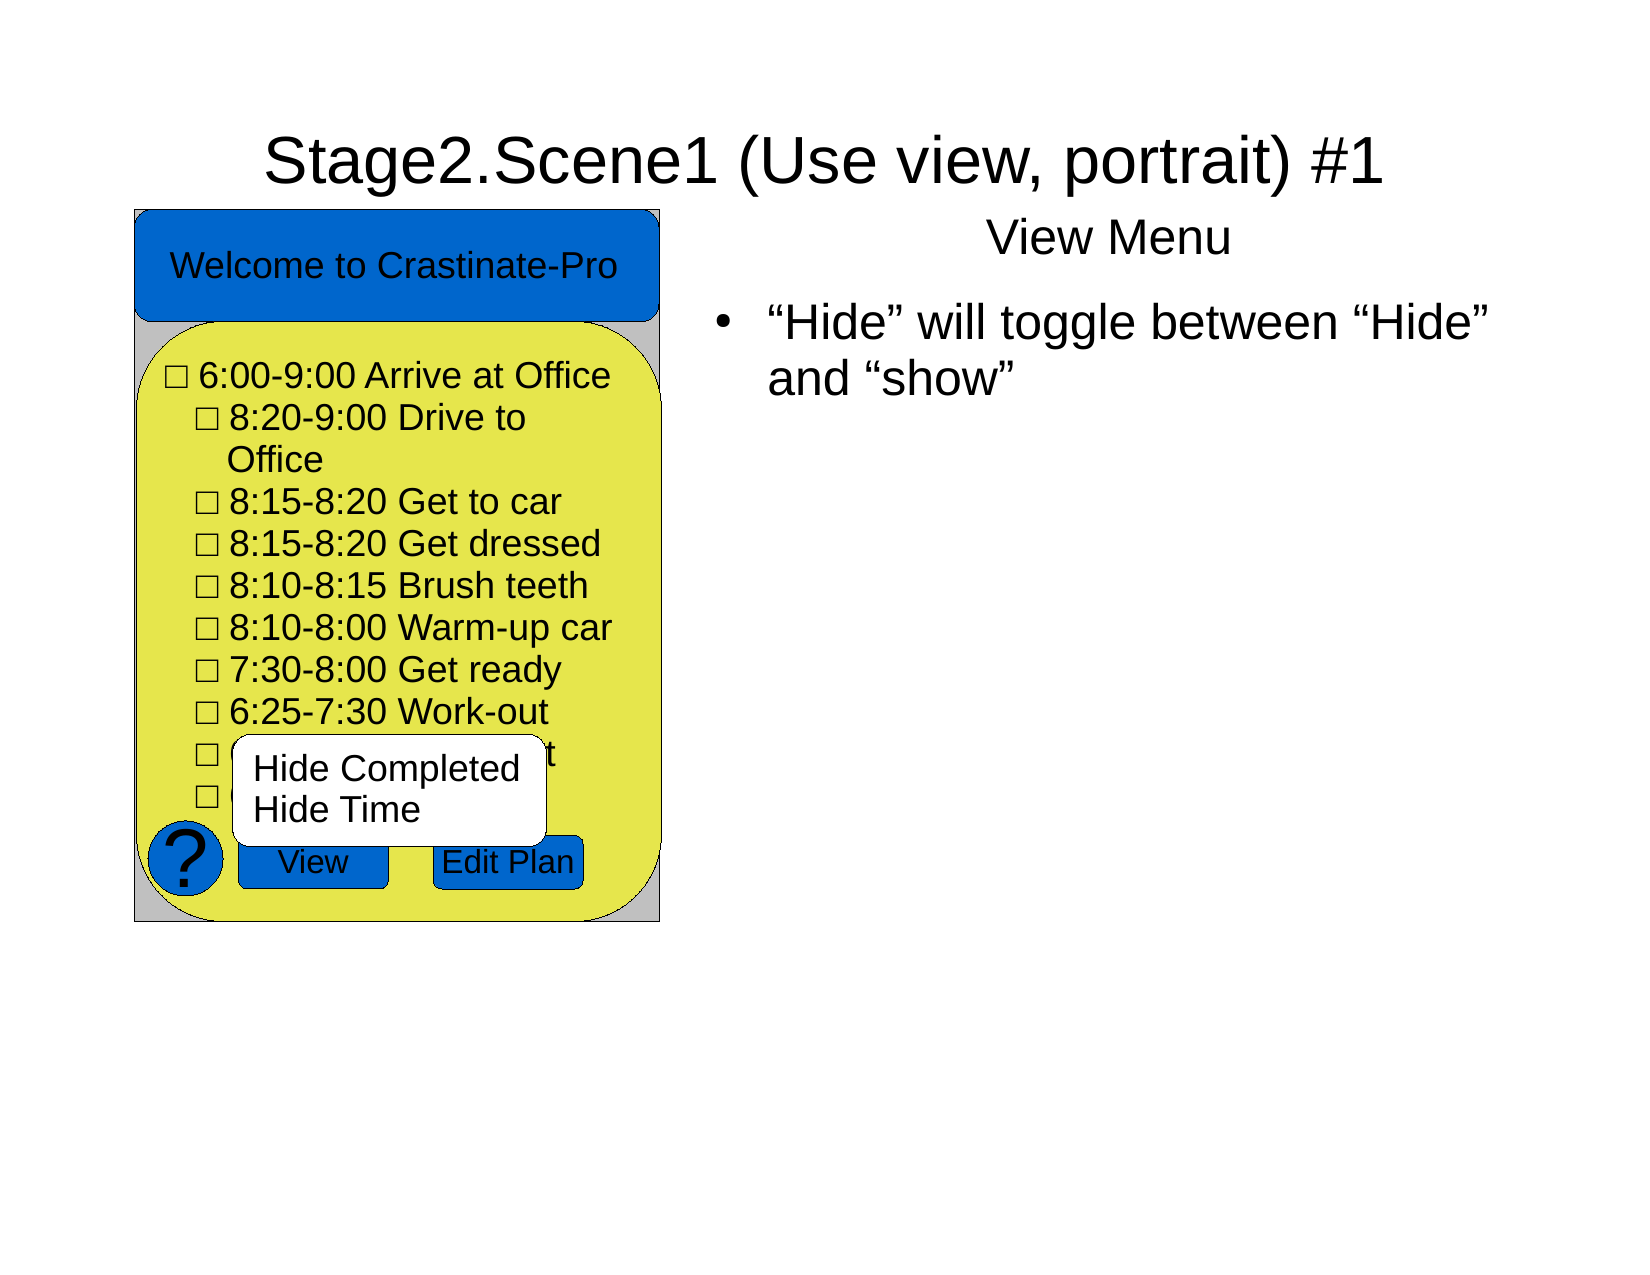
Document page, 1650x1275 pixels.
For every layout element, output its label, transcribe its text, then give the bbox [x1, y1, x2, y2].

text_box [134, 209, 147, 222]
text_box Hide Completed Hide Time [232, 734, 547, 847]
text_box ? [147, 820, 224, 896]
text_box □ 6:00-9:00 Arrive at Office □ 8:20-9:00 Drive to Office □ 8:15-8:20 Get to car □ 8:15-8:20 Get dressed □ 8:10-8:15 Brush teeth □ 8:10-8:00 Warm-up car □ 7:30-8:00 Get ready □ 6:25-7:30 Work-out □ 6:00-6:25 Breakfast □ 6:00-6:00 Get up [136, 321, 662, 922]
text_box Welcome to Crastinate-Pro [134, 209, 660, 322]
text_box [134, 309, 214, 922]
text_box [584, 855, 660, 922]
text_box [646, 209, 660, 226]
text_box [592, 304, 660, 388]
text_box Edit Plan [433, 835, 584, 890]
text_box View [238, 843, 389, 889]
list View Menu “Hide” will toggle between “Hide” and “show” [696, 209, 1522, 922]
title Stage2.Scene1 (Use view, portrait) #1 [135, 112, 1515, 210]
